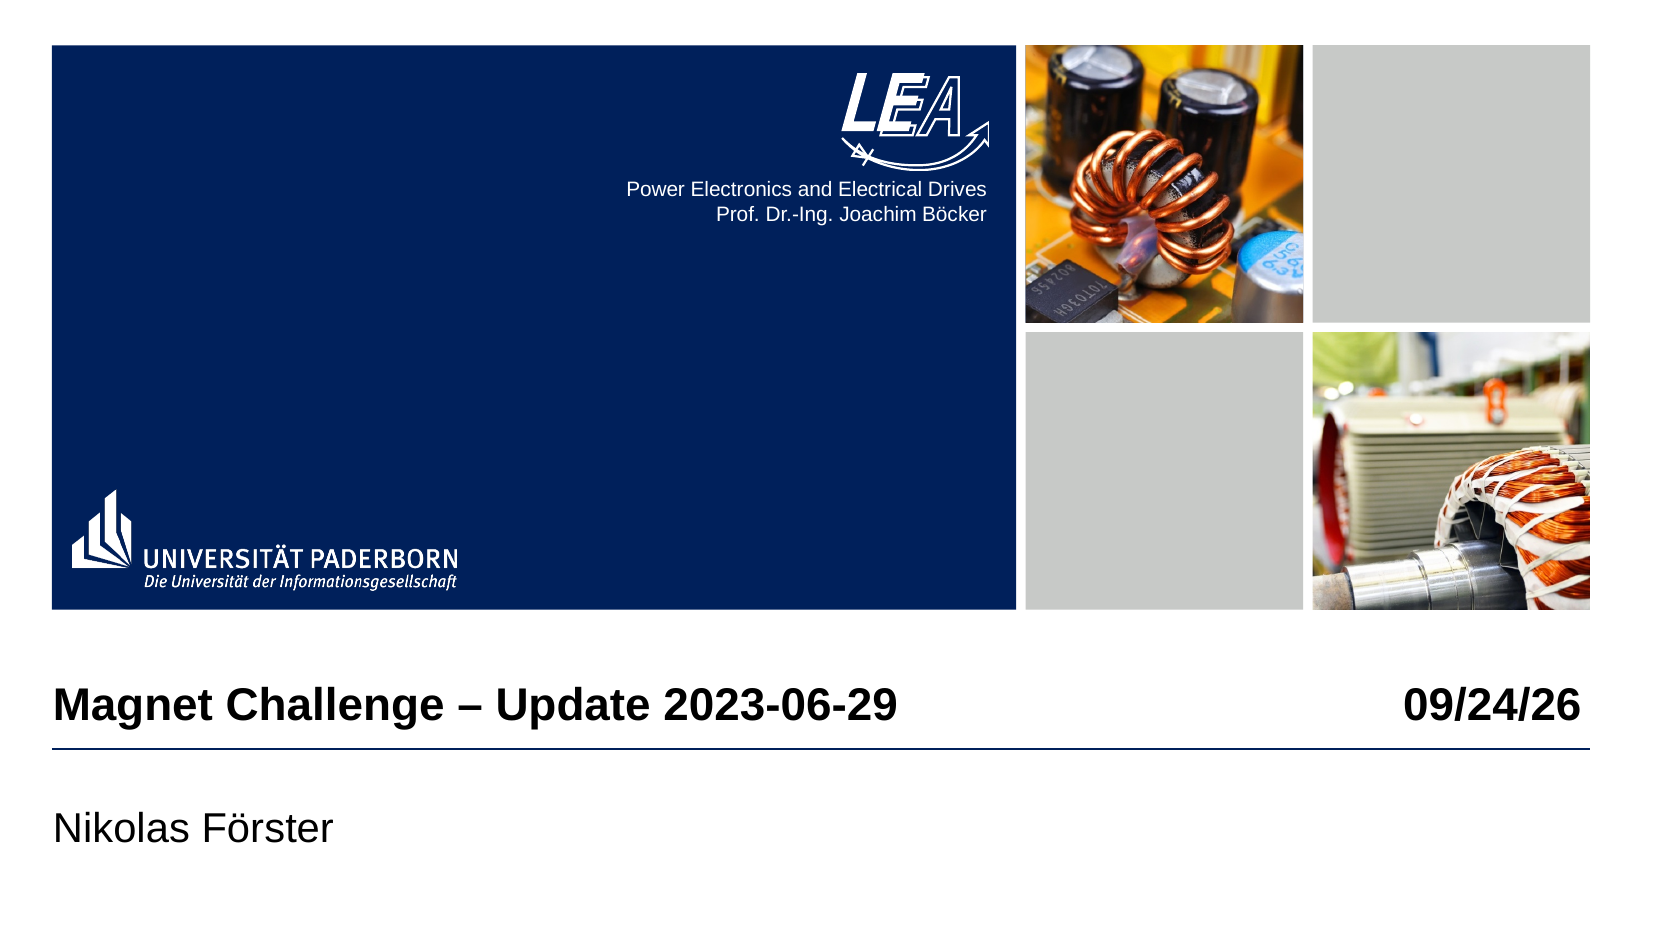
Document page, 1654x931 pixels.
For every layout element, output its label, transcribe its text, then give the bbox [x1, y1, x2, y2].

picture [1312, 332, 1590, 610]
title Magnet Challenge – Update 2023-06-29 [52, 671, 1259, 739]
picture [72, 489, 457, 591]
picture [1025, 45, 1304, 323]
